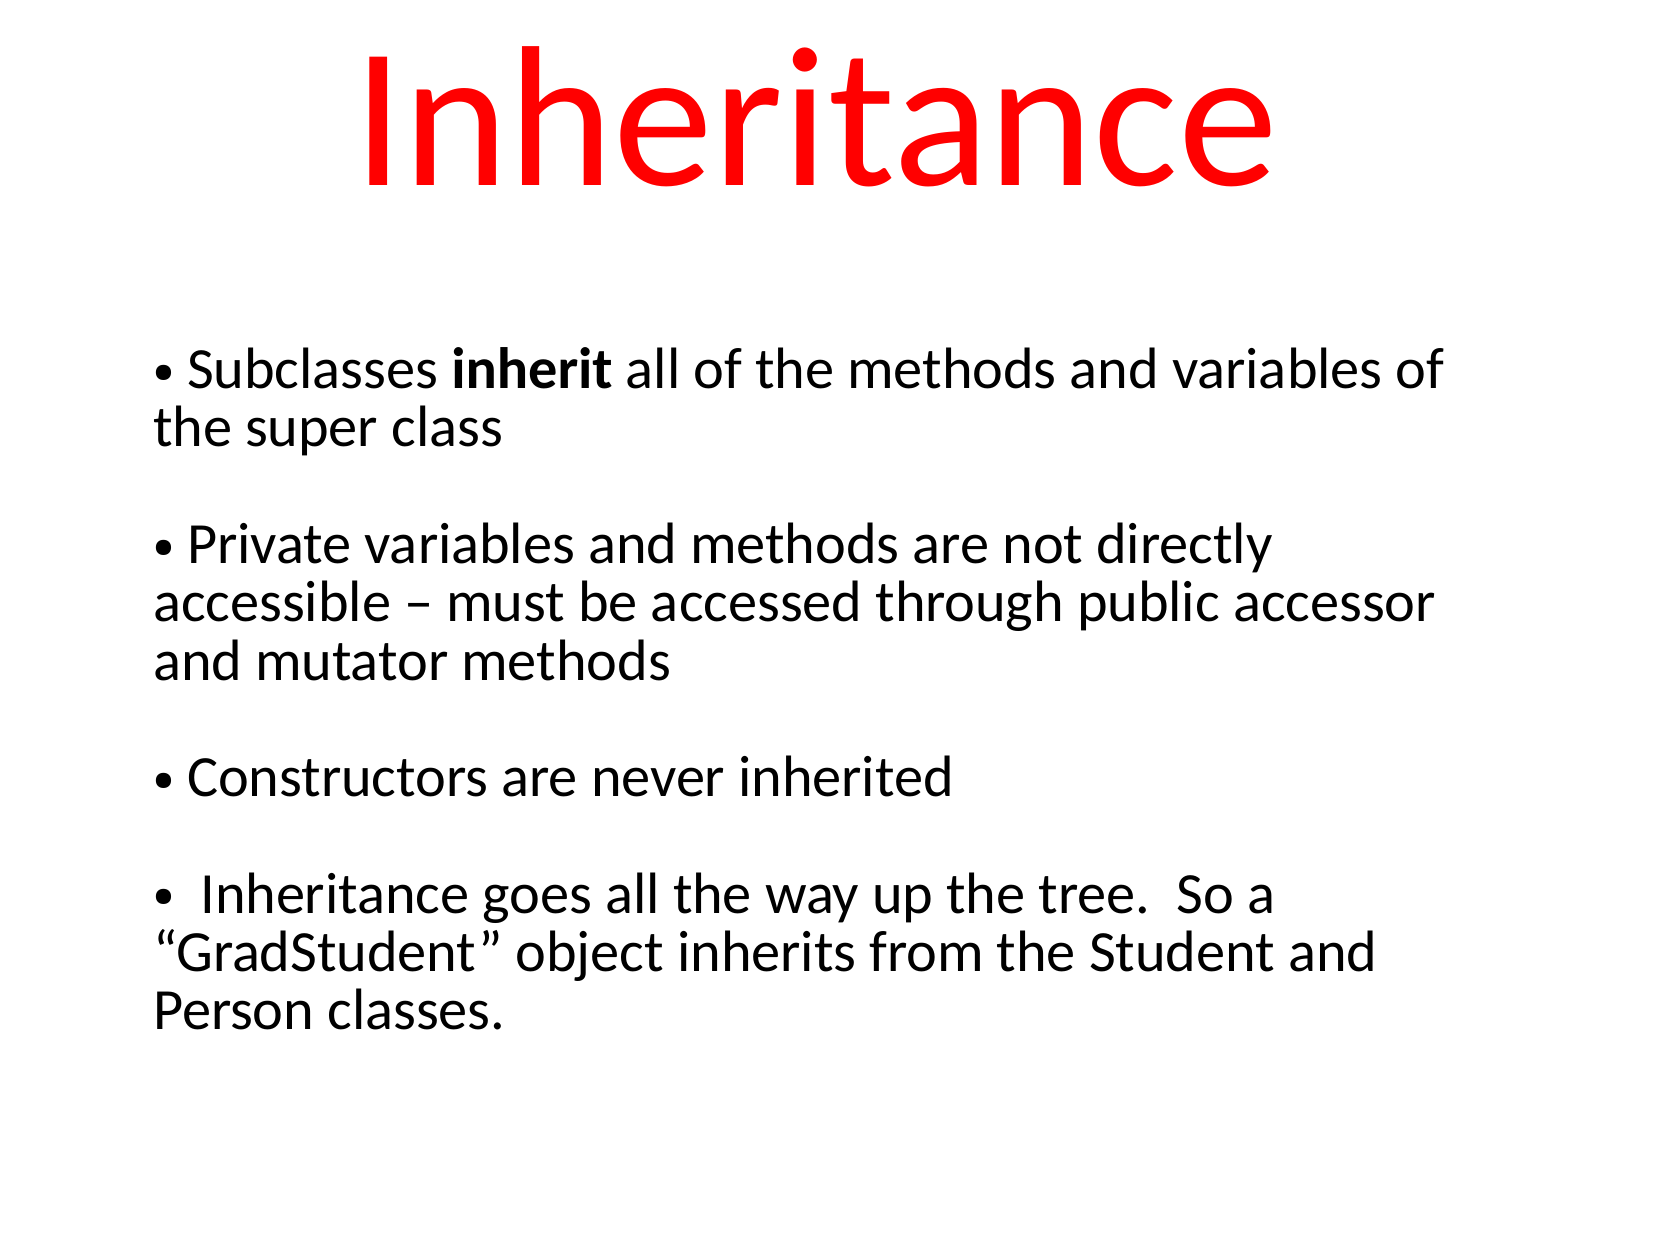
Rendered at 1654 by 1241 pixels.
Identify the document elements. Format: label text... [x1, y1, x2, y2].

text_box Inheritance [112, 28, 1654, 532]
text_box Subclasses inherit all of the methods and variables of the super class Private variables and methods are not directly accessible – must be accessed through public accessor and mutator methods Constructors are never inherited Inheritance goes all the way up the tree. So a “GradStudent” object inherits from the Student and Person classes. [138, 337, 1489, 1213]
